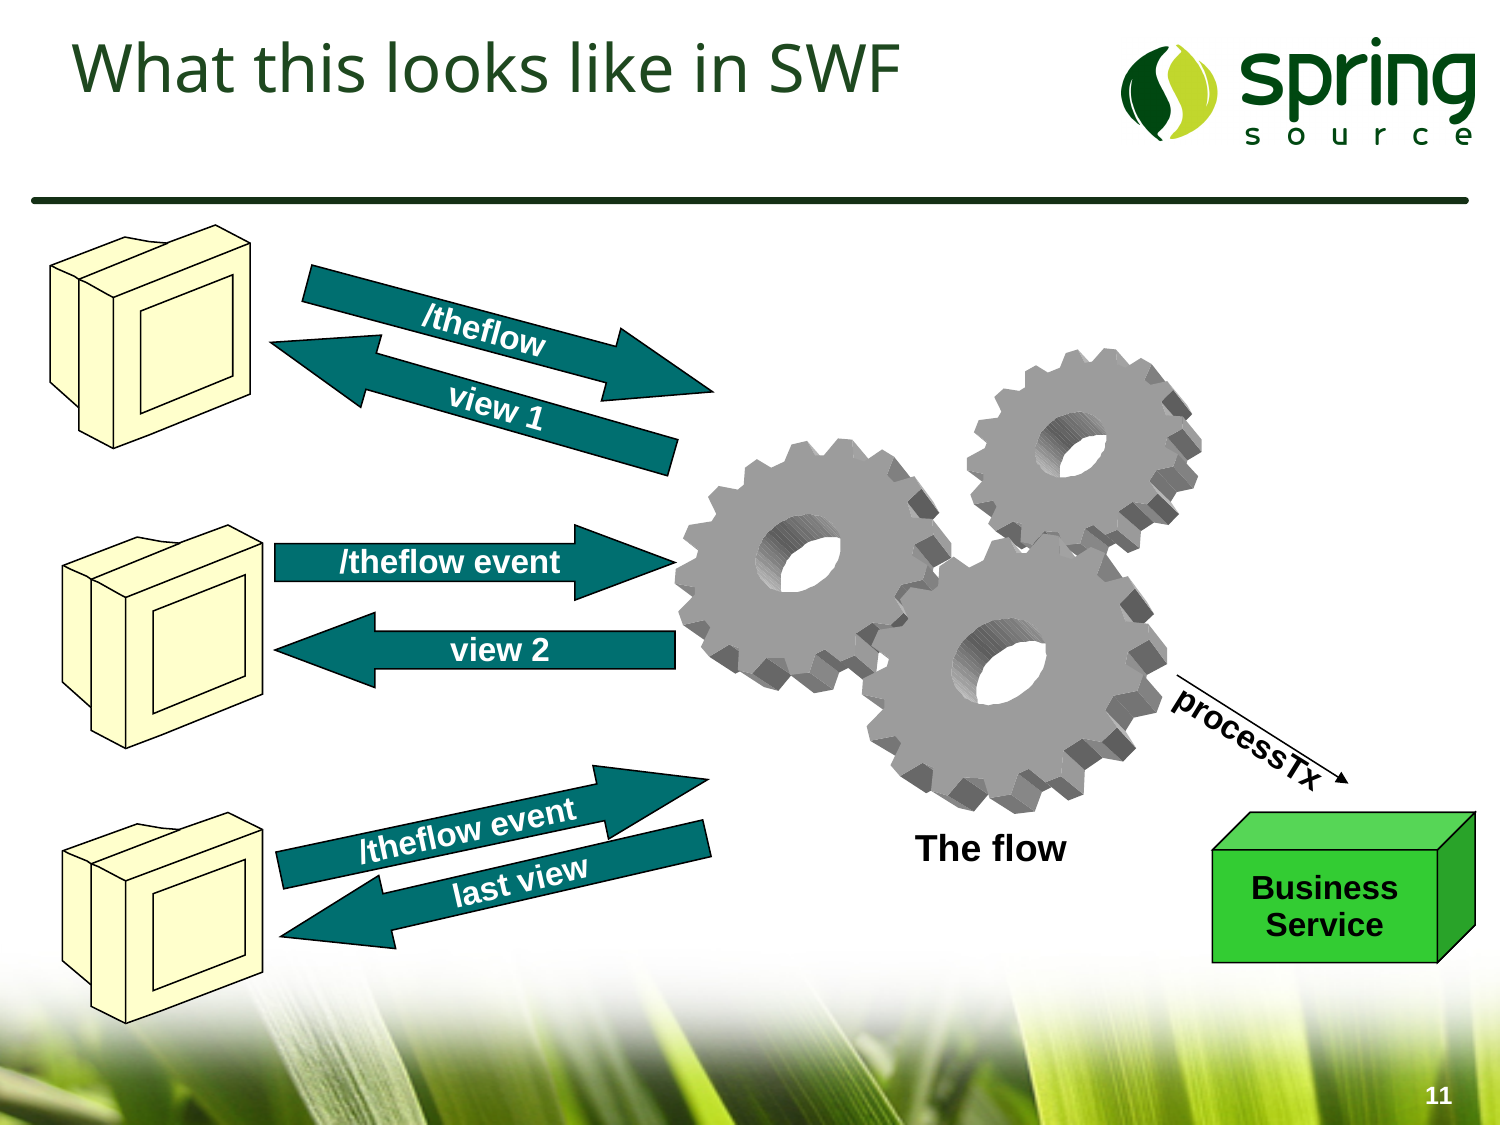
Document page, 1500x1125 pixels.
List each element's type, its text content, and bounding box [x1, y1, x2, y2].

text_box processTx [1209, 683, 1346, 814]
text_box [62, 525, 263, 749]
picture [1121, 37, 1475, 145]
text_box /theflow [302, 265, 667, 401]
text_box [62, 812, 263, 1024]
text_box The flow [900, 824, 1083, 877]
title What this looks like in SWF [56, 13, 1090, 177]
text_box last view [280, 828, 712, 949]
text_box /theflow event [275, 765, 667, 889]
text_box [50, 224, 251, 449]
text_box Business Service [1212, 850, 1437, 963]
picture [0, 944, 1500, 1125]
text_box /theflow event [274, 525, 667, 601]
text_box view 2 [274, 612, 667, 688]
picture [667, 325, 1209, 835]
text_box view 1 [270, 335, 678, 476]
